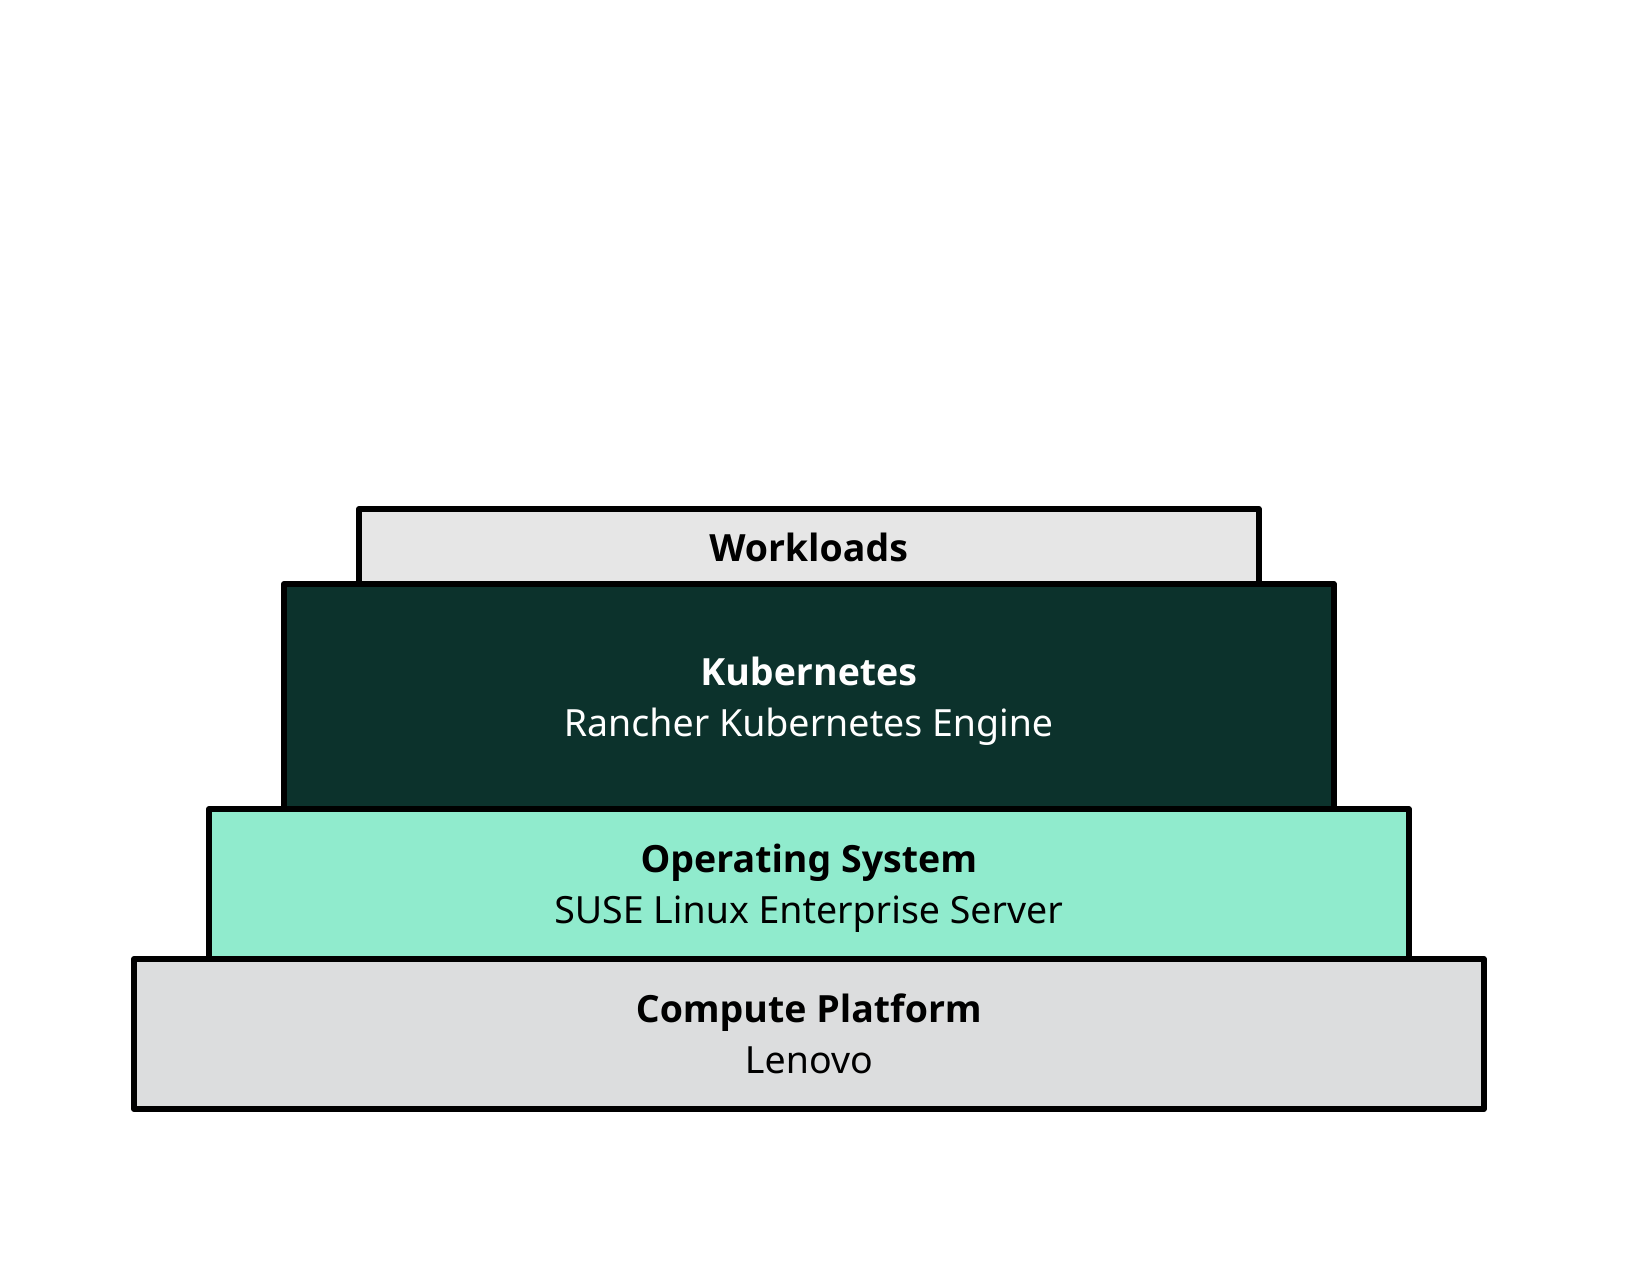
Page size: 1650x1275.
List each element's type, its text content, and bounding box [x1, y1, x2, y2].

text_box Workloads [358, 508, 1259, 584]
text_box Operating System SUSE Linux Enterprise Server [208, 809, 1409, 960]
text_box Kubernetes Rancher Kubernetes Engine [283, 583, 1334, 809]
text_box Compute Platform Lenovo [133, 958, 1484, 1109]
